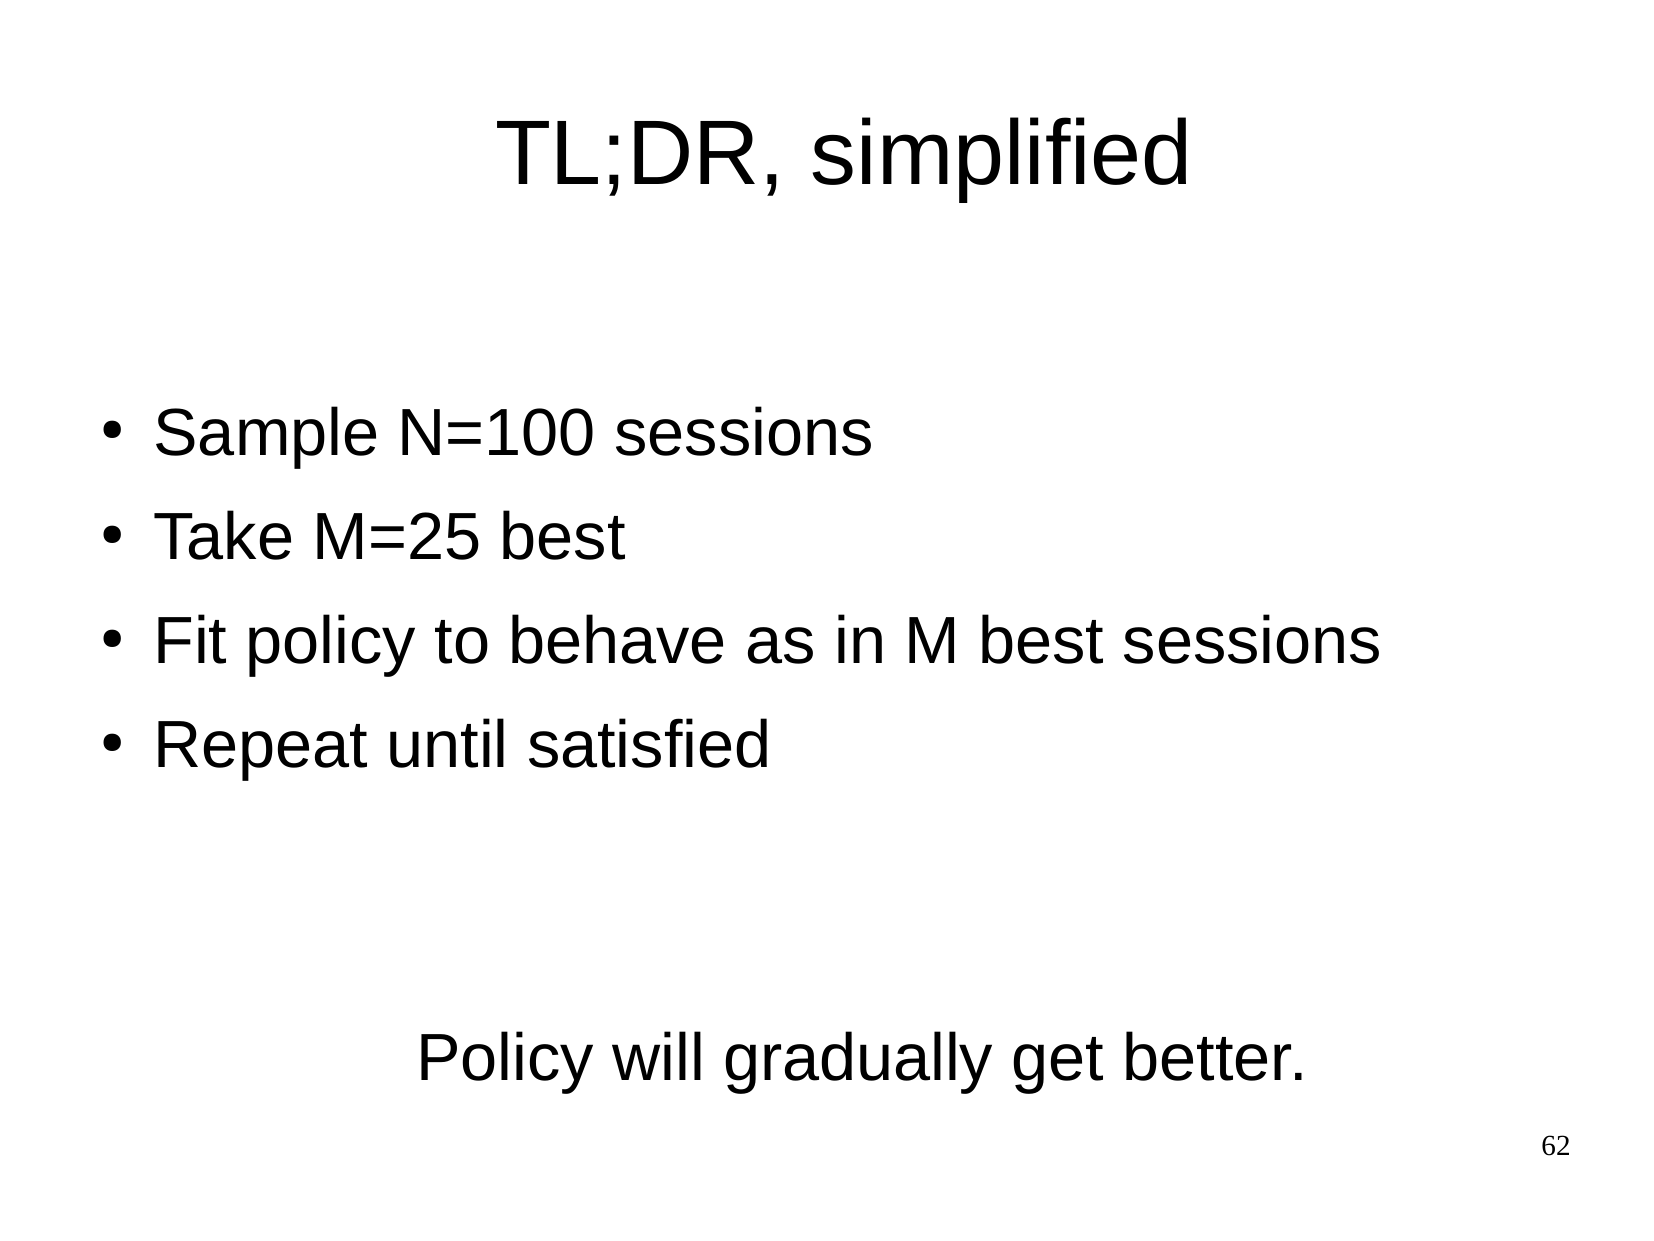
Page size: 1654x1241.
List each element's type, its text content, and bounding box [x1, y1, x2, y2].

list Sample N=100 sessions Take M=25 best Fit policy to behave as in M best sessions Repeat until satisfied Policy will gradually get better. [82, 290, 1571, 1241]
title TL;DR, simplified [82, 49, 1571, 257]
